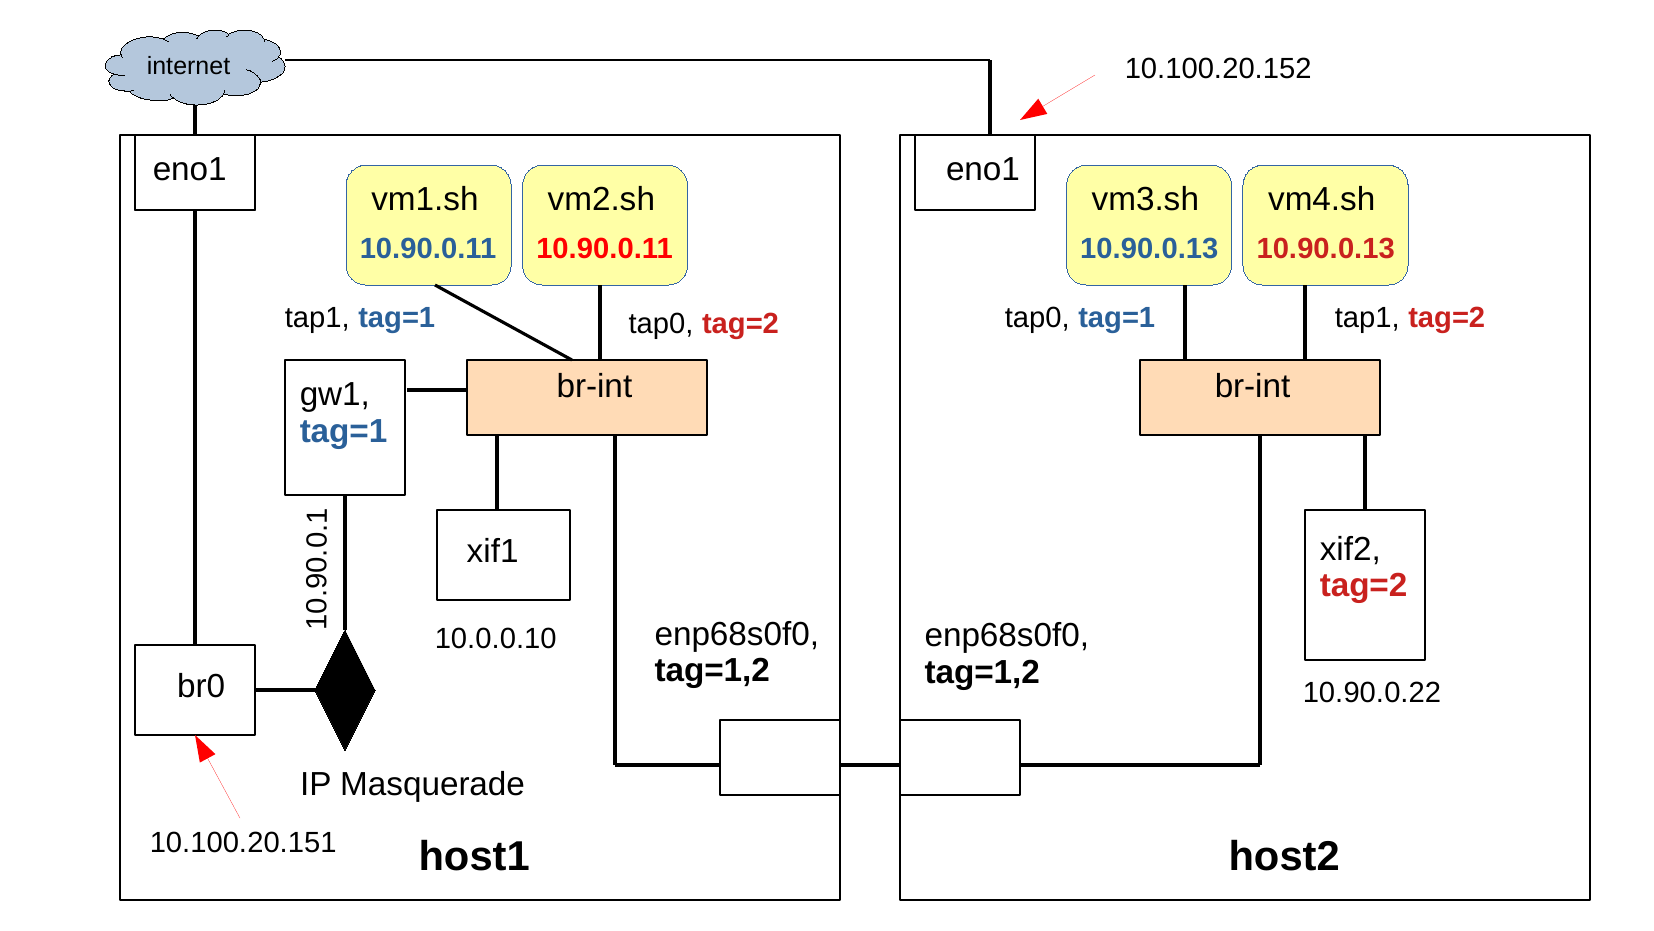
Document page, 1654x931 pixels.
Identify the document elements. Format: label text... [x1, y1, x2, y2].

text_box br-int [1200, 360, 1306, 412]
text_box enp68s0f0, tag=1,2 [909, 609, 1126, 736]
text_box vm1.sh [356, 173, 494, 225]
text_box internet [105, 30, 286, 106]
text_box eno1 [138, 143, 242, 196]
text_box [120, 135, 841, 901]
text_box 10.90.0.22 [1288, 668, 1457, 721]
text_box tap1, tag=1 [270, 293, 451, 346]
text_box xif2, tag=2 [1304, 522, 1423, 612]
text_box vm4.sh [1253, 173, 1391, 225]
text_box 10.0.0.10 [420, 615, 589, 667]
text_box tap0, tag=2 [613, 300, 795, 352]
text_box 10.100.20.152 [1110, 45, 1327, 97]
text_box 10.90.0.11 [521, 225, 690, 277]
text_box host2 [1213, 825, 1381, 887]
text_box IP Masquerade [285, 758, 541, 811]
text_box 10.90.0.13 [1241, 225, 1411, 277]
text_box br0 [162, 660, 241, 712]
text_box tap1, tag=2 [1320, 293, 1501, 346]
text_box enp68s0f0, tag=1,2 [639, 607, 856, 734]
text_box 10.90.0.1 [292, 478, 346, 646]
text_box vm3.sh [1076, 173, 1214, 225]
text_box 10.90.0.13 [1065, 225, 1234, 277]
text_box [900, 135, 1591, 901]
text_box gw1, tag=1 [285, 368, 403, 458]
text_box 10.100.20.151 [135, 818, 352, 871]
text_box vm2.sh [532, 173, 671, 225]
text_box host1 [403, 825, 571, 887]
text_box tap0, tag=1 [990, 293, 1171, 346]
text_box br-int [541, 360, 648, 412]
text_box xif1 [451, 525, 570, 586]
text_box 10.90.0.11 [345, 225, 512, 277]
text_box eno1 [931, 143, 1036, 196]
